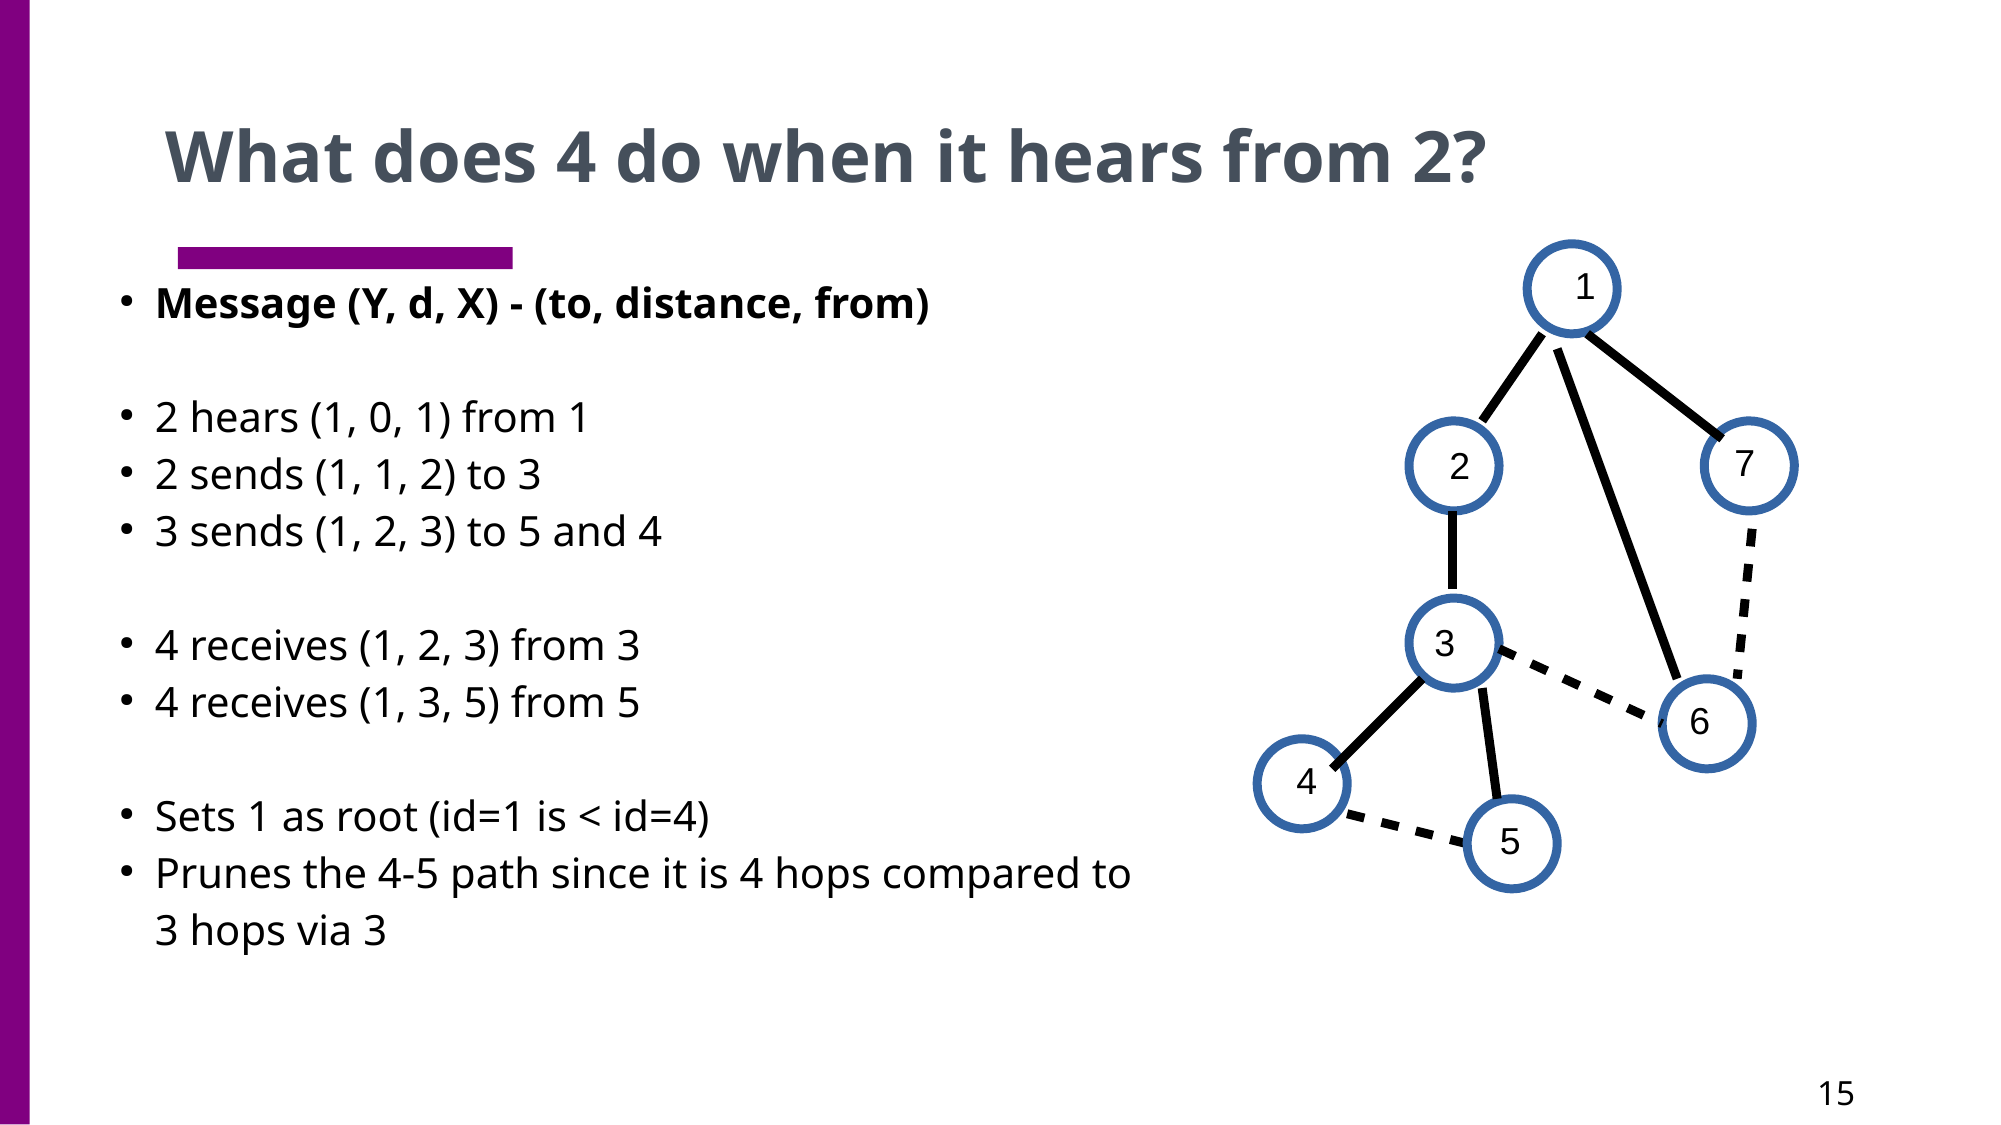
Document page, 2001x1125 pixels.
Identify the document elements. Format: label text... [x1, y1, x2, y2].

text_box Message (Y, d, X) - (to, distance, from) 2 hears (1, 0, 1) from 1 2 sends (1, 1, 2) to 3 3 sends (1, 2, 3) to 5 and 4 4 receives (1, 2, 3) from 3 4 receives (1, 3, 5) from 5 Sets 1 as root (id=1 is < id=4) Prunes the 4-5 path since it is 4 hops compared to 3 hops via 3 [1720, 426, 1789, 506]
text_box 2 [1434, 438, 1486, 496]
text_box 1 [1560, 258, 1611, 315]
text_box What does 4 do when it hears from 2? [151, 0, 1849, 212]
text_box 4 [1281, 753, 1333, 811]
text_box 7 [1719, 435, 1771, 492]
text_box 3 [1419, 615, 1471, 672]
text_box 6 [1674, 693, 1726, 751]
text_box Message (Y, d, X) - (to, distance, from) 2 hears (1, 0, 1) from 1 2 sends (1, 1, 2) to 3 3 sends (1, 2, 3) to 5 and 4 4 receives (1, 2, 3) from 3 4 receives (1, 3, 5) from 5 Sets 1 as root (id=1 is < id=4) Prunes the 4-5 path since it is 4 hops compared to 3 hops via 3 [33, 266, 1891, 1098]
text_box 5 [1485, 813, 1536, 871]
